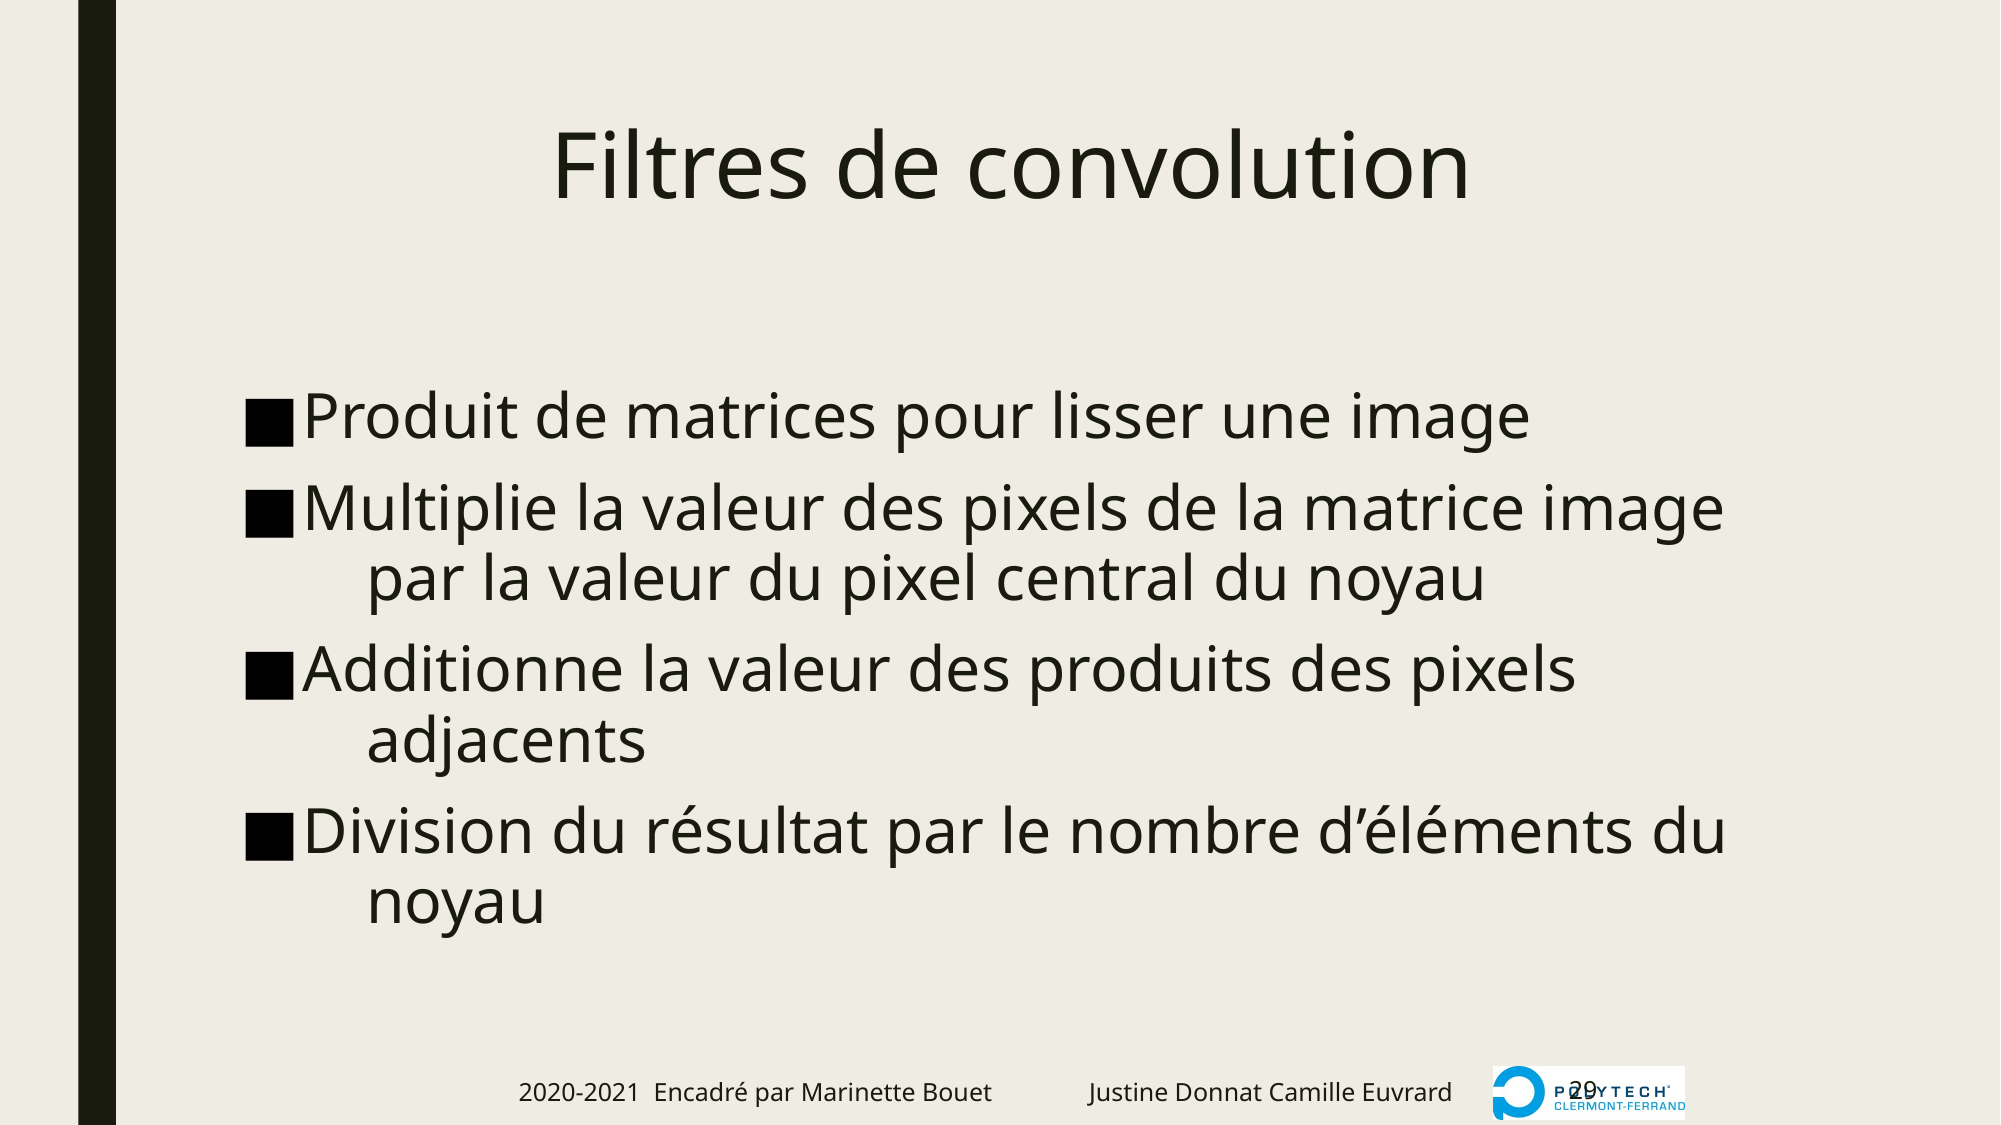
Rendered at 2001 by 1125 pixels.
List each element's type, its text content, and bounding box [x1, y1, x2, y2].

title Filtres de convolution [225, 112, 1801, 223]
list Produit de matrices pour lisser une image Multiplie la valeur des pixels de la matrice image par la valeur du pixel central du noyau Additionne la valeur des produits des pixels adjacents Division du résultat par le nombre d’éléments du noyau [225, 375, 1801, 963]
text_box 2020-2021 Encadré par Marinette Bouet Justine Donnat Camille Euvrard [474, 1058, 1506, 1125]
text_box [1553, 1058, 1816, 1125]
